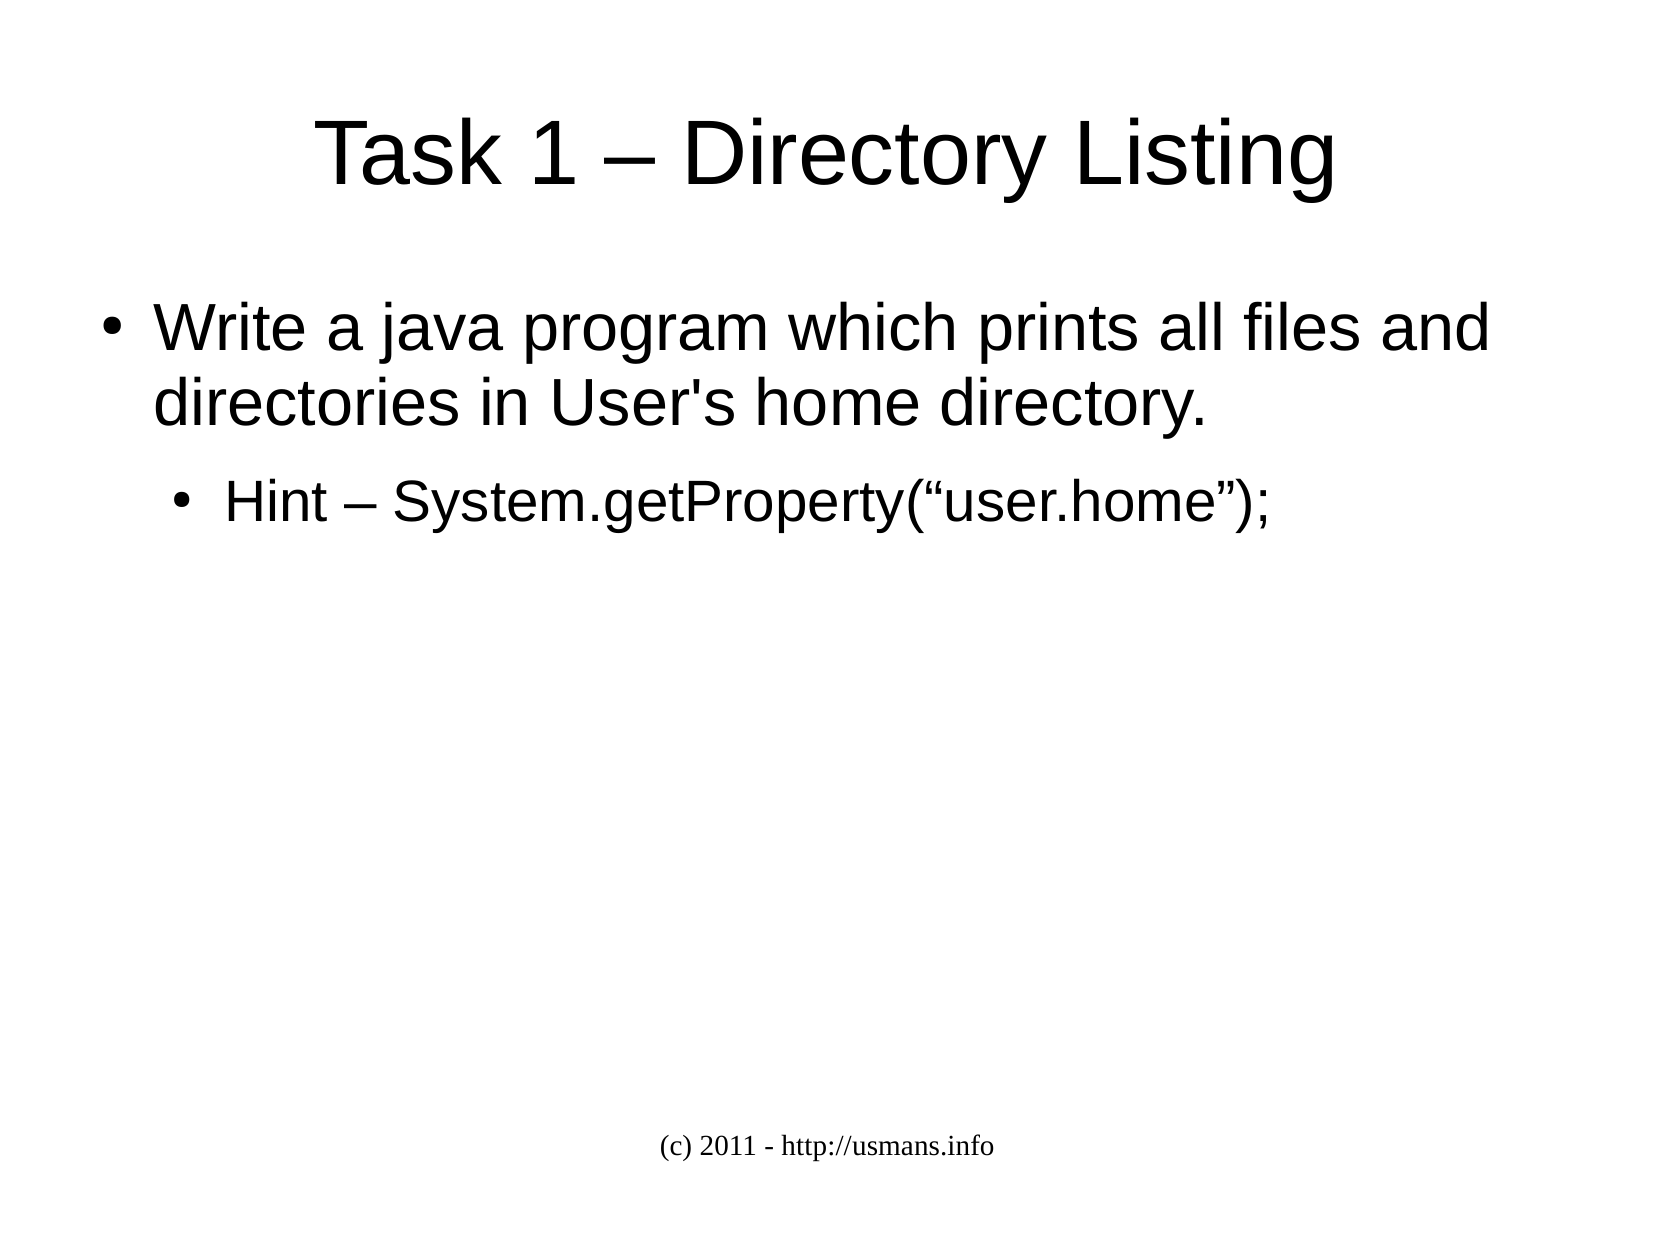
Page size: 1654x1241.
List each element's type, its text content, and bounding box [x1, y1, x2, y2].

title Task 1 – Directory Listing [82, 49, 1571, 257]
list Write a java program which prints all files and directories in User's home directory. Hint – System.getProperty(“user.home”); [82, 290, 1571, 1109]
